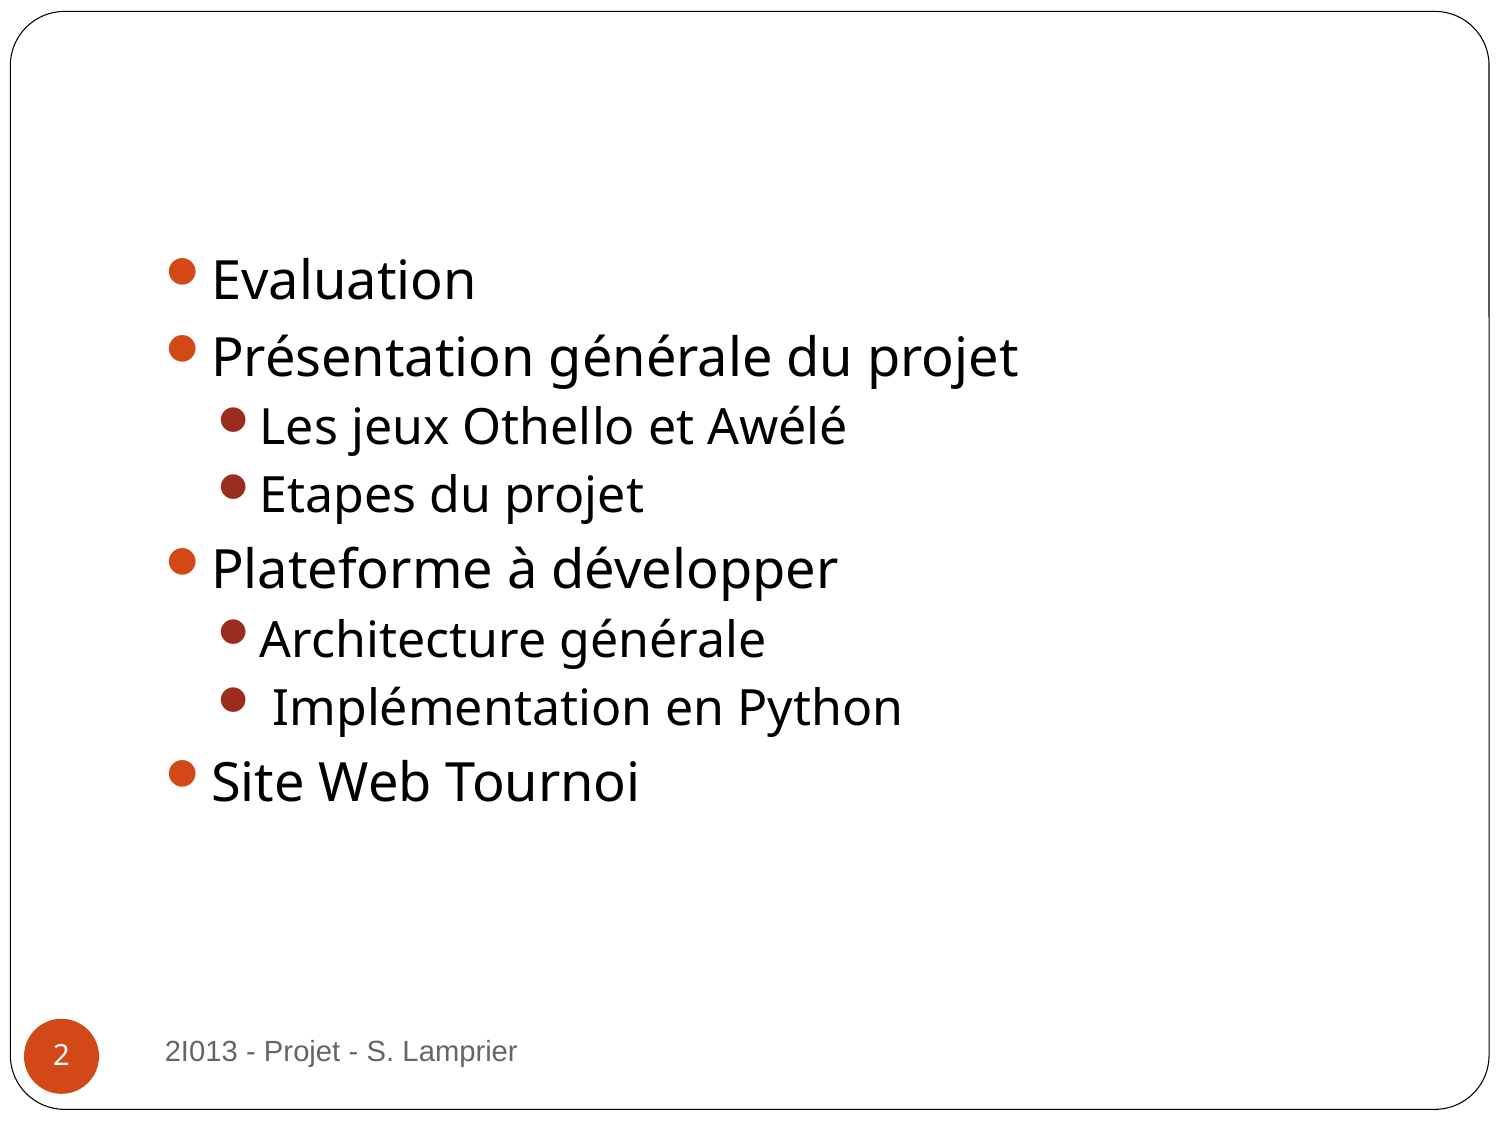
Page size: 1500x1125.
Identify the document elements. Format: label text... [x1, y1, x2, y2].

text_box 2I013 - Projet - S. Lamprier [149, 1012, 801, 1088]
list Evaluation Présentation générale du projet Les jeux Othello et Awélé Etapes du projet Plateforme à développer Architecture générale Implémentation en Python Site Web Tournoi [150, 237, 1426, 988]
text_box <numéro> [23, 1018, 100, 1094]
